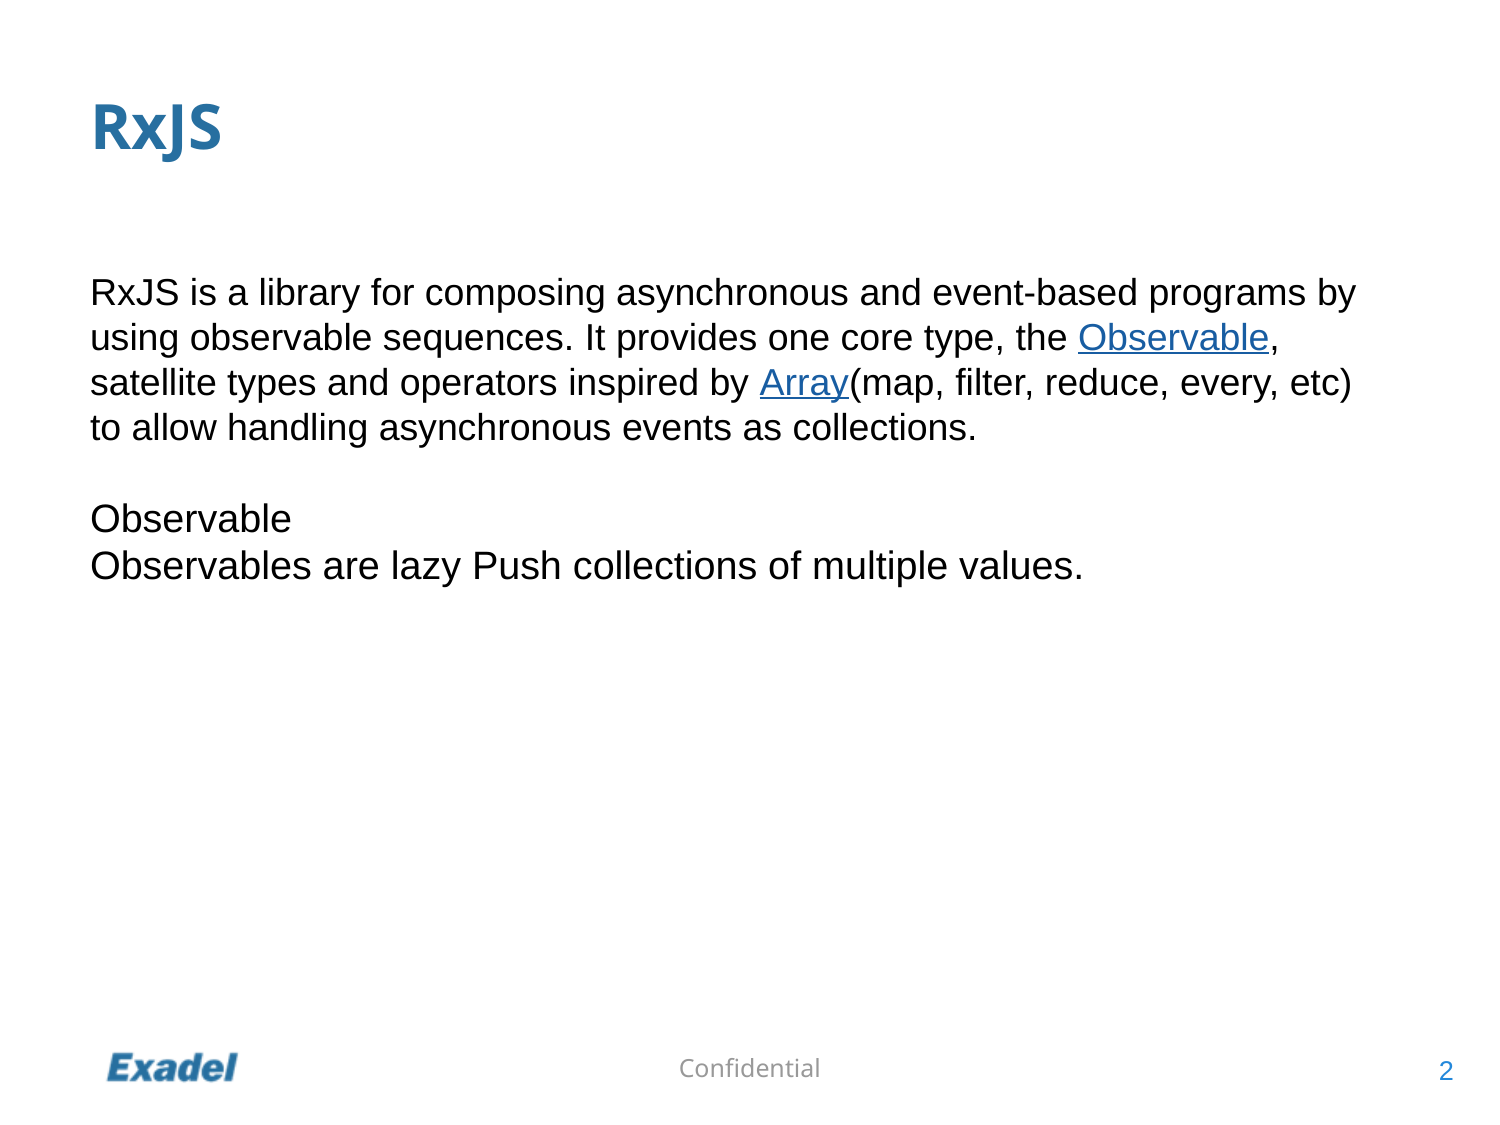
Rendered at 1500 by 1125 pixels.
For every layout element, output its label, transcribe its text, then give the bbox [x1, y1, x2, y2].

picture [75, 1039, 282, 1102]
text_box RxJS is a library for composing asynchronous and event-based programs by using observable sequences. It provides one core type, the Observable, satellite types and operators inspired by Array(map, filter, reduce, every, etc) to allow handling asynchronous events as collections. Observable Observables are lazy Push collections of multiple values. [74, 252, 1379, 648]
slide_number <number> [1378, 1026, 1469, 1113]
title RxJS [75, 45, 1425, 178]
